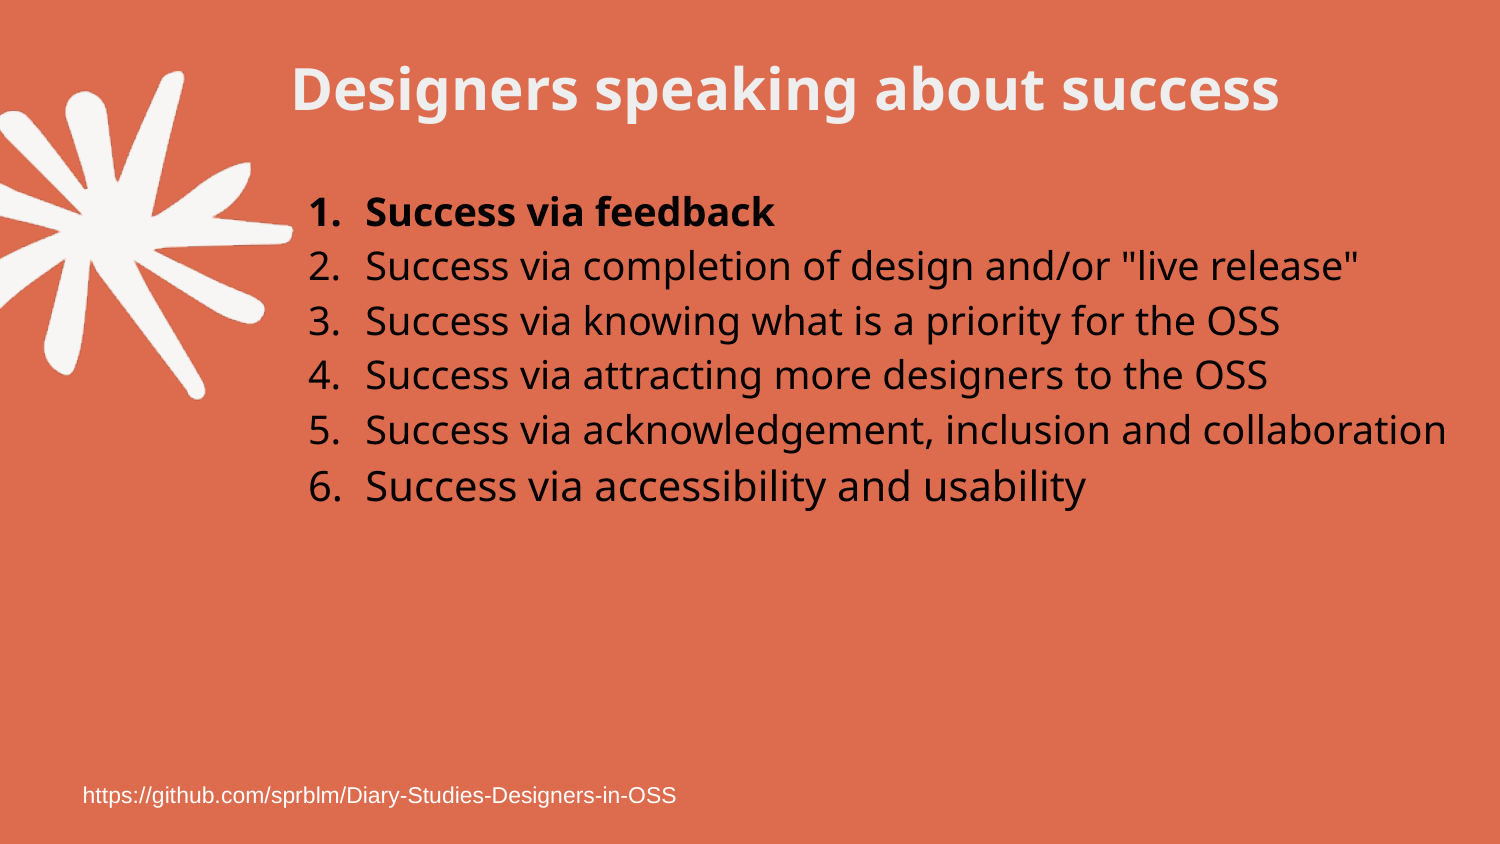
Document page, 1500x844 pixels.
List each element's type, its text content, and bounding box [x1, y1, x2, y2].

text_box https://github.com/sprblm/Diary-Studies-Designers-in-OSS [67, 765, 786, 824]
text_box Designers speaking about success [275, 36, 1426, 137]
text_box Success via feedback Success via completion of design and/or "live release" Success via knowing what is a priority for the OSS Success via attracting more designers to the OSS Success via acknowledgement, inclusion and collaboration Success via accessibility and usability [275, 164, 1475, 525]
picture [0, 76, 337, 423]
